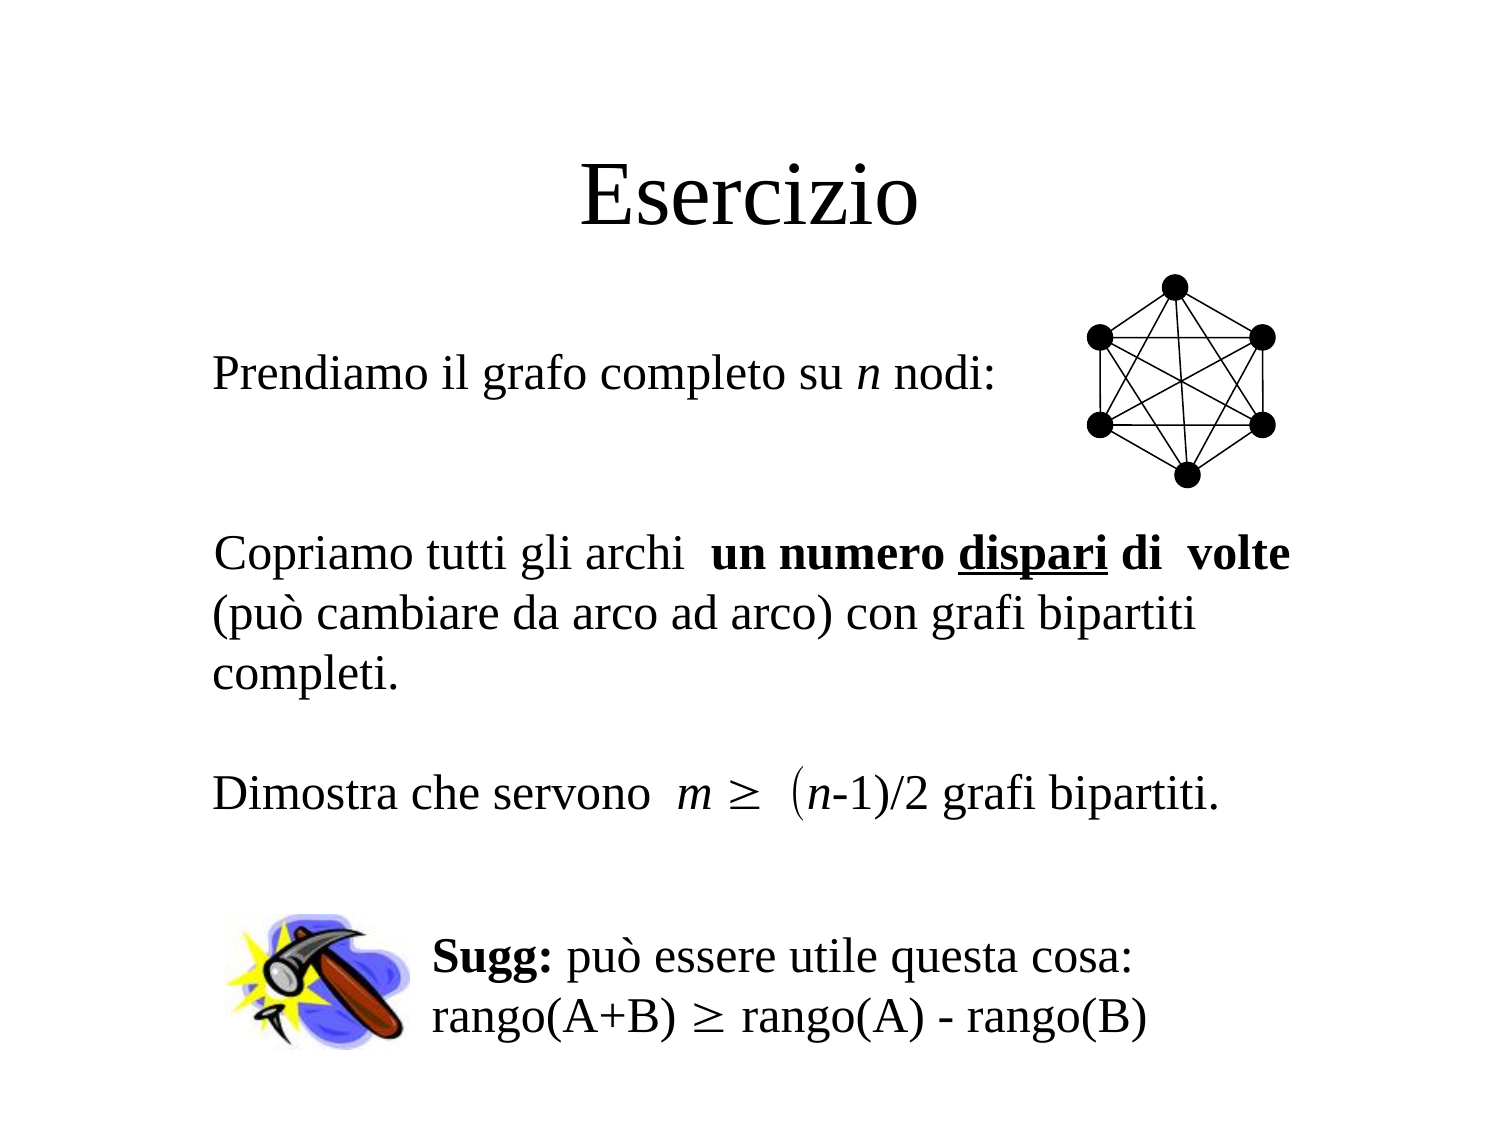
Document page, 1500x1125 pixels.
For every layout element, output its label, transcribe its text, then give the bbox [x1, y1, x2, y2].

text_box [1104, 415, 1111, 421]
text_box Sugg: può essere utile questa cosa: rango(A+B) ≥ rango(A) - rango(B) [417, 915, 1163, 1051]
text_box [1252, 324, 1276, 350]
text_box [1175, 470, 1201, 488]
text_box [1087, 412, 1110, 438]
picture [225, 914, 410, 1051]
text_box [1253, 412, 1276, 438]
text_box [1087, 324, 1110, 350]
text_box [1162, 274, 1188, 293]
text_box [1252, 341, 1259, 348]
title Esercizio [112, 99, 1388, 288]
text_box Prendiamo il grafo completo su n nodi: Copriamo tutti gli archi un numero dispari di volte (può cambiare da arco ad arco) con grafi bipartiti completi. Dimostra che servono m ≥ (n-1)/2 grafi bipartiti. [197, 331, 1363, 828]
